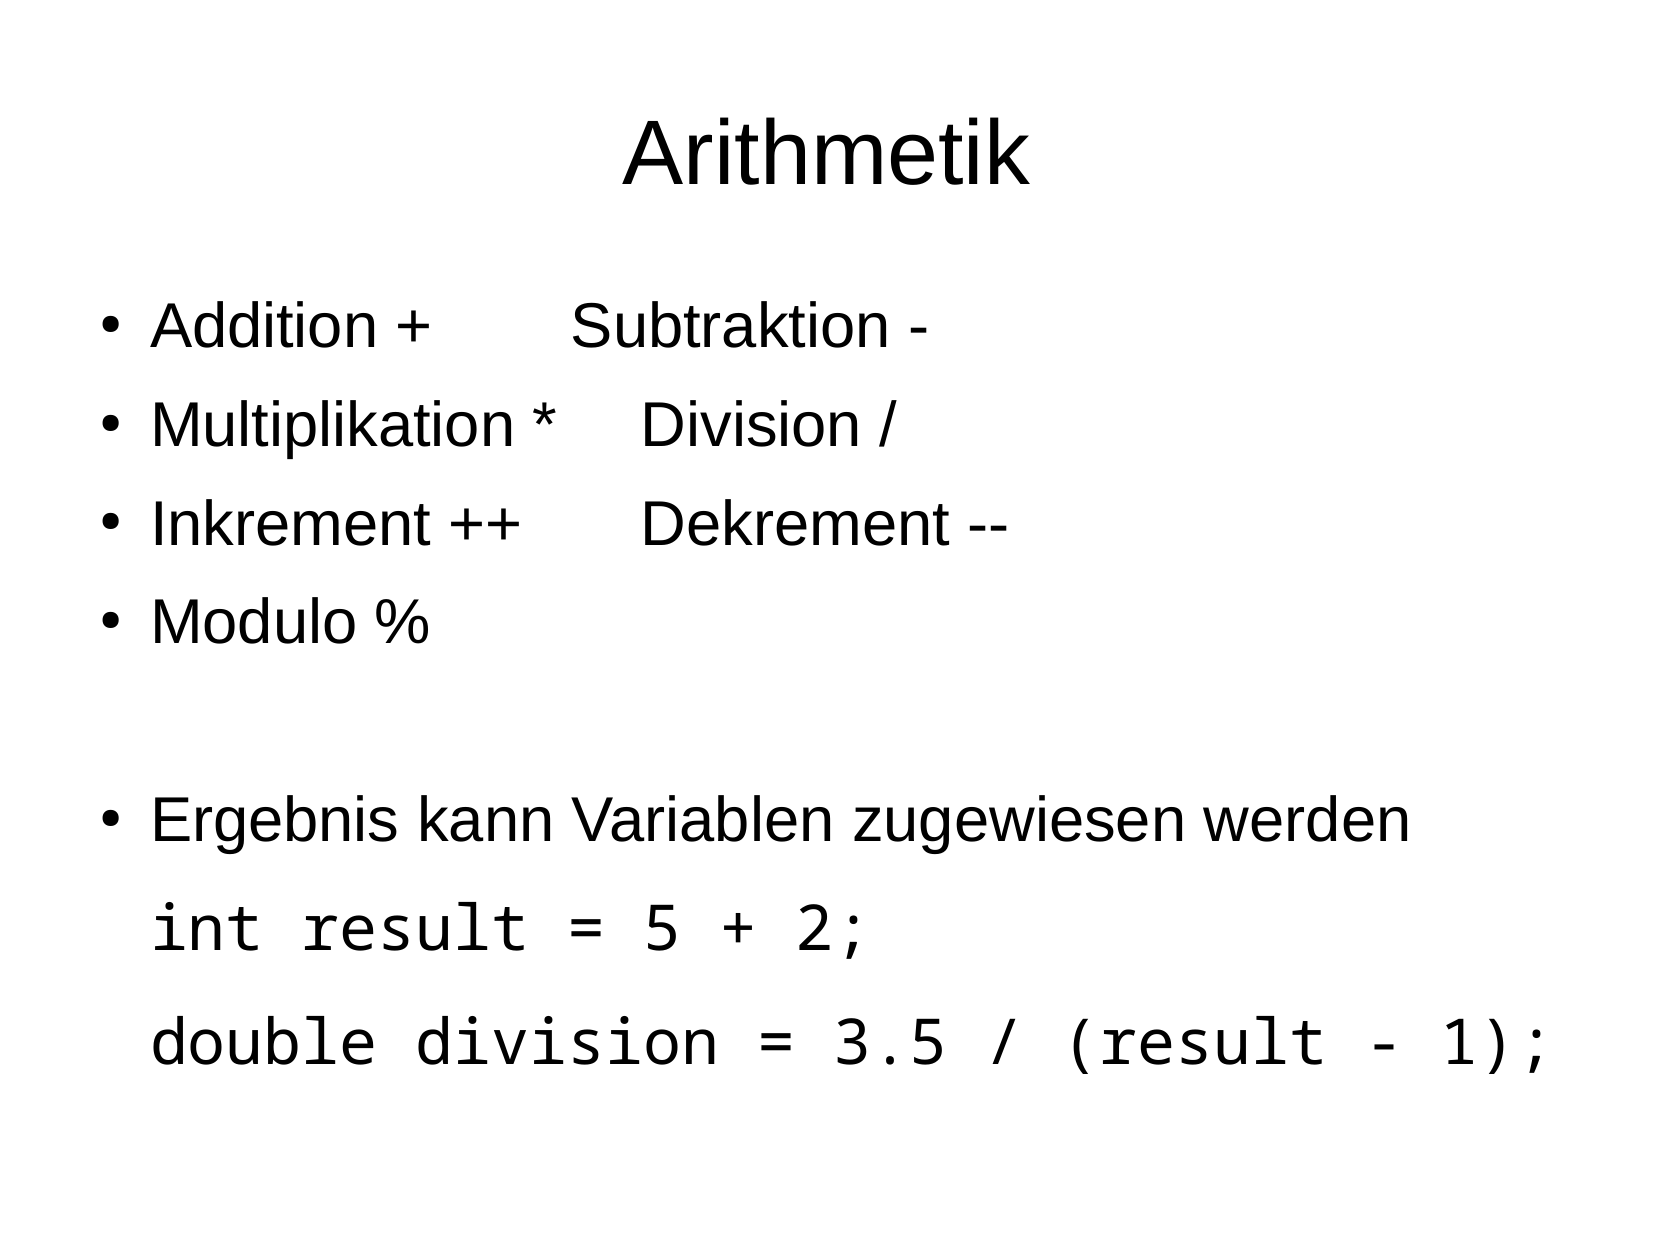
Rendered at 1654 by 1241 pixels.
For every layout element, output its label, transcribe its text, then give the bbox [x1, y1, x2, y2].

list Addition + Subtraktion - Multiplikation * Division / Inkrement ++ Dekrement -- Modulo % Ergebnis kann Variablen zugewiesen werden int result = 5 + 2; double division = 3.5 / (result - 1); [82, 290, 1571, 1109]
title Arithmetik [82, 49, 1571, 257]
